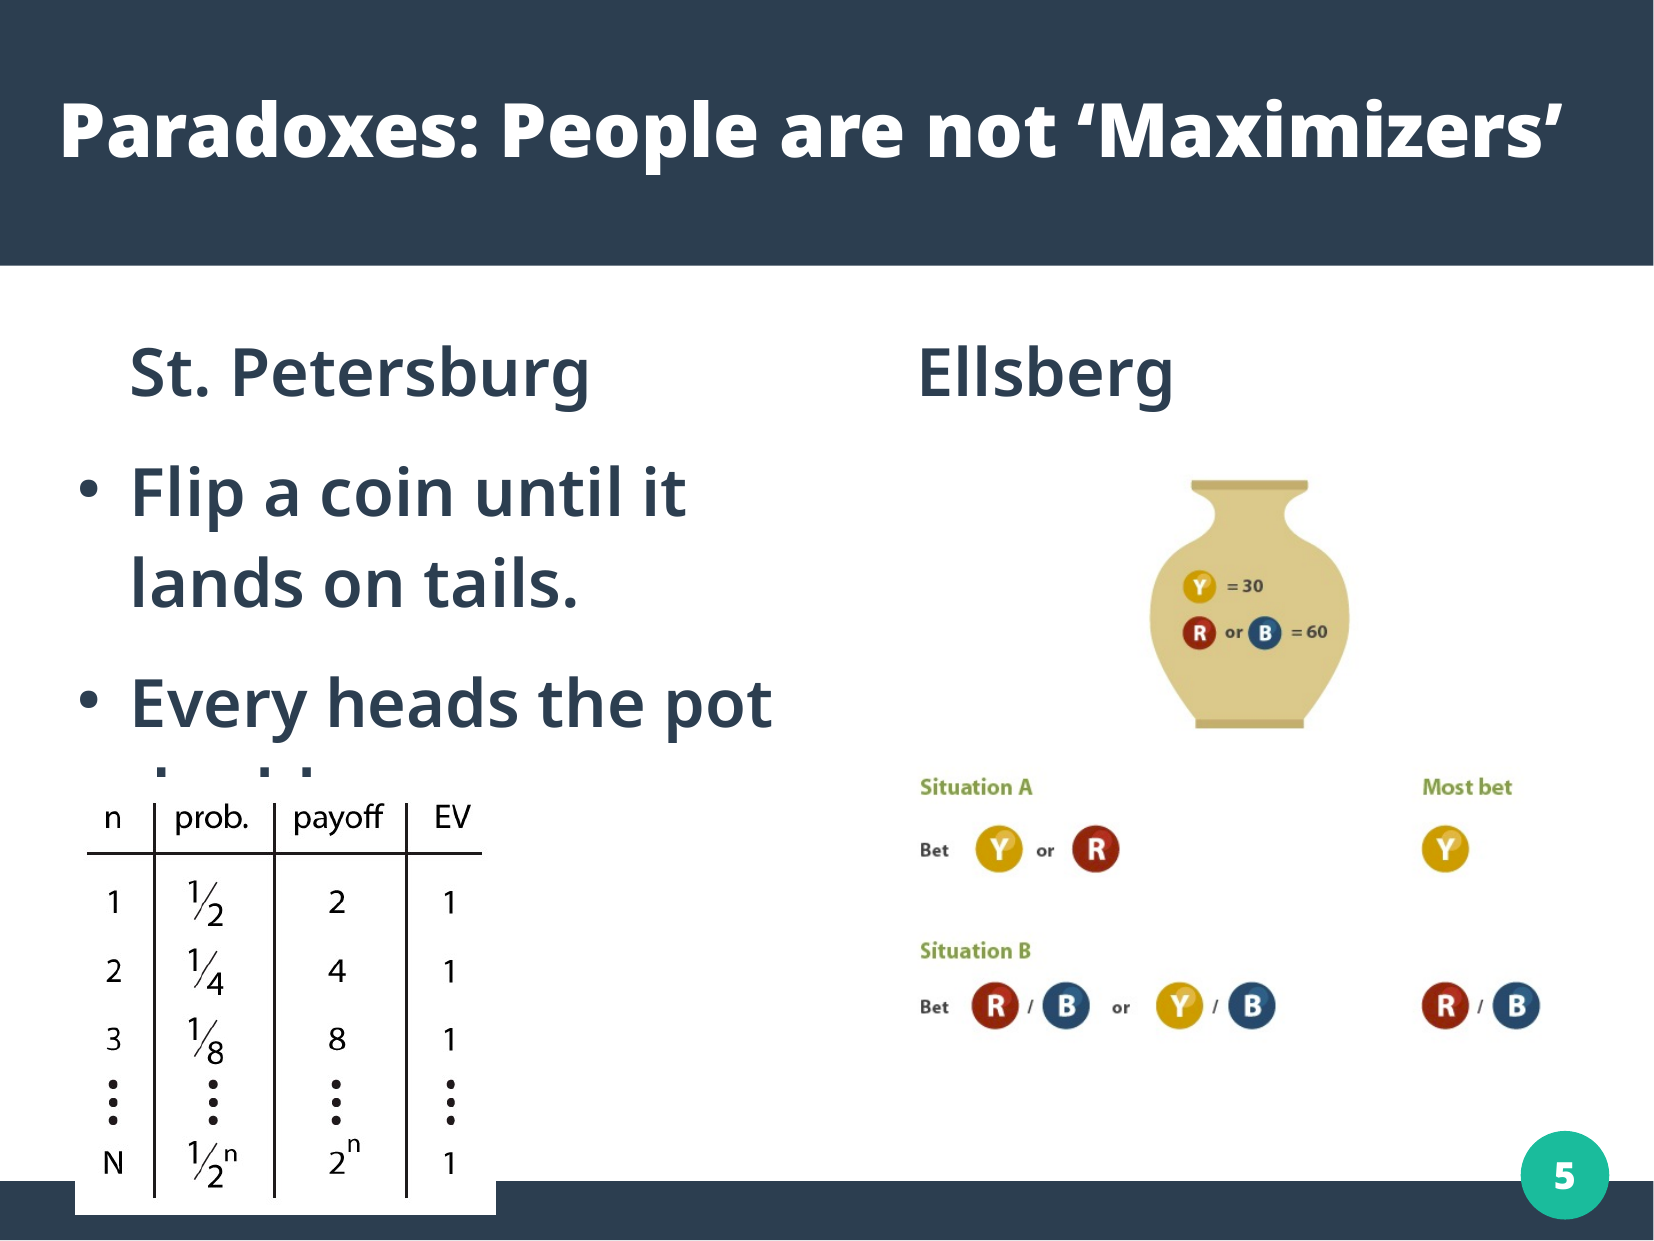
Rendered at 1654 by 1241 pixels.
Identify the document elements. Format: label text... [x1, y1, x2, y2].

picture [881, 456, 1576, 1066]
list St. Petersburg Flip a coin until it lands on tails. Every heads the pot doubles [59, 324, 809, 1152]
picture [75, 777, 496, 1216]
list Ellsberg [845, 324, 1596, 1152]
title Paradoxes: People are not ‘Maximizers’ [59, 49, 1595, 207]
